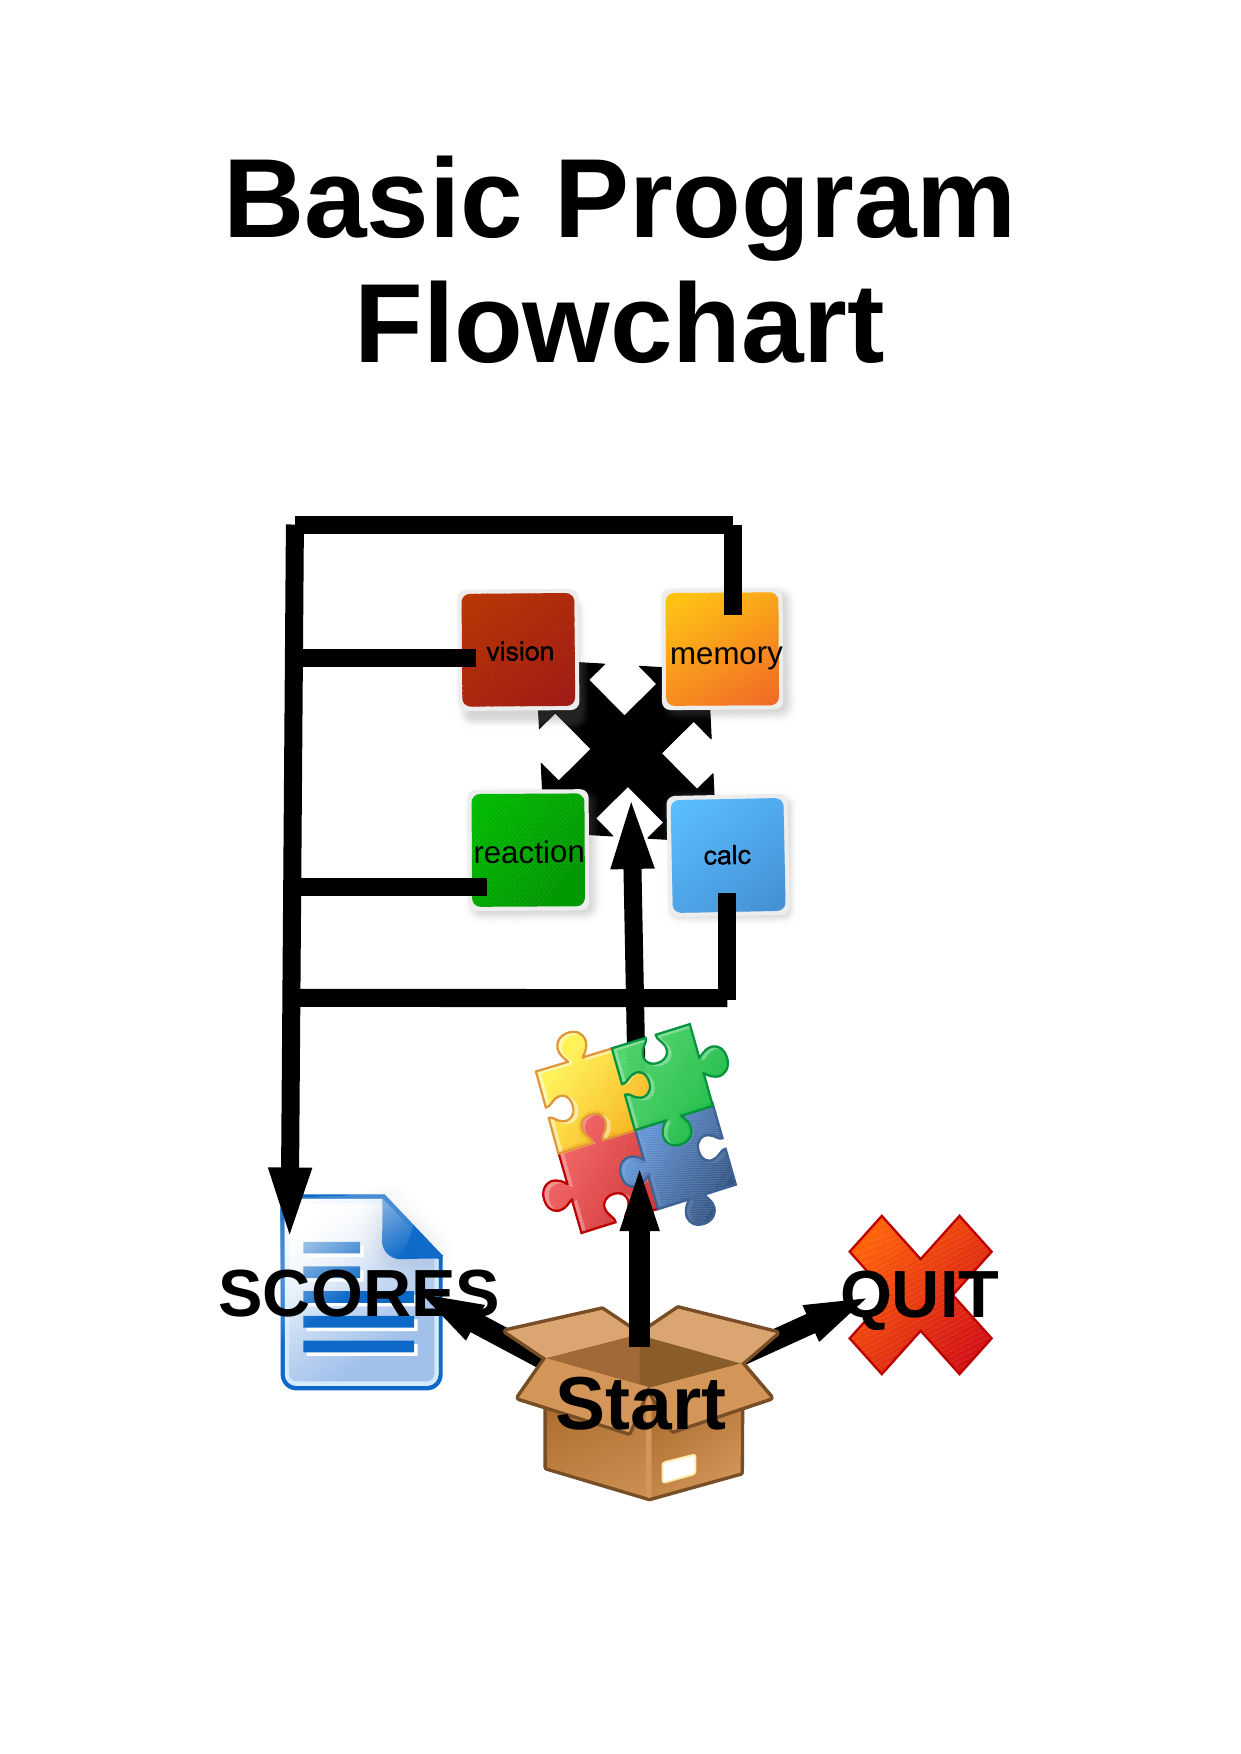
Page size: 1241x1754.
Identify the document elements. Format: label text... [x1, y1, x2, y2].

picture [522, 1008, 752, 1250]
picture [503, 1305, 780, 1502]
picture [796, 1157, 1043, 1432]
picture [455, 778, 604, 926]
picture [652, 578, 801, 728]
text_box [639, 666, 653, 681]
text_box [700, 727, 712, 739]
title Basic Program Flowchart [115, 124, 1125, 398]
text_box [449, 588, 802, 930]
picture [258, 1186, 461, 1400]
text_box [541, 763, 556, 778]
text_box [603, 825, 613, 836]
